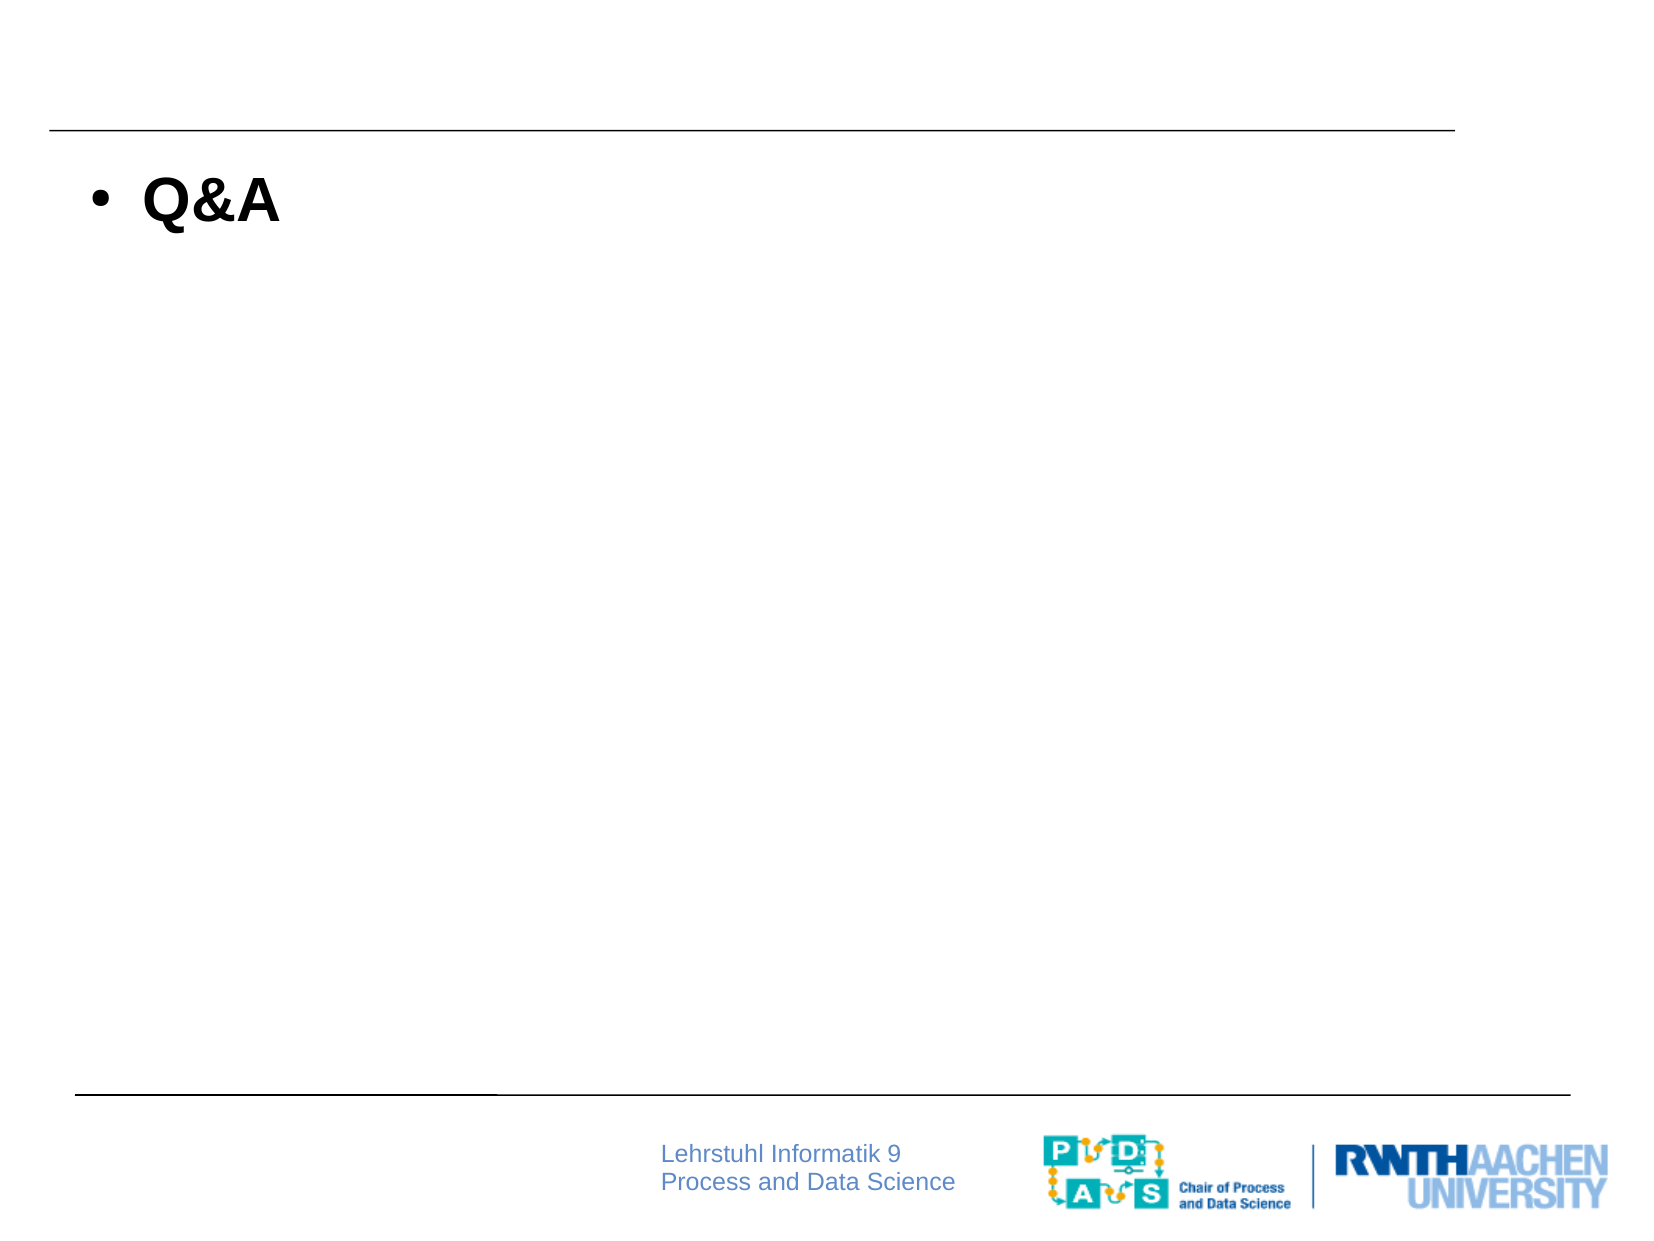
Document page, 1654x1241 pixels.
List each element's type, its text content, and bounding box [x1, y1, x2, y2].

list Q&A [71, 165, 1561, 1021]
picture [1005, 1090, 1647, 1241]
